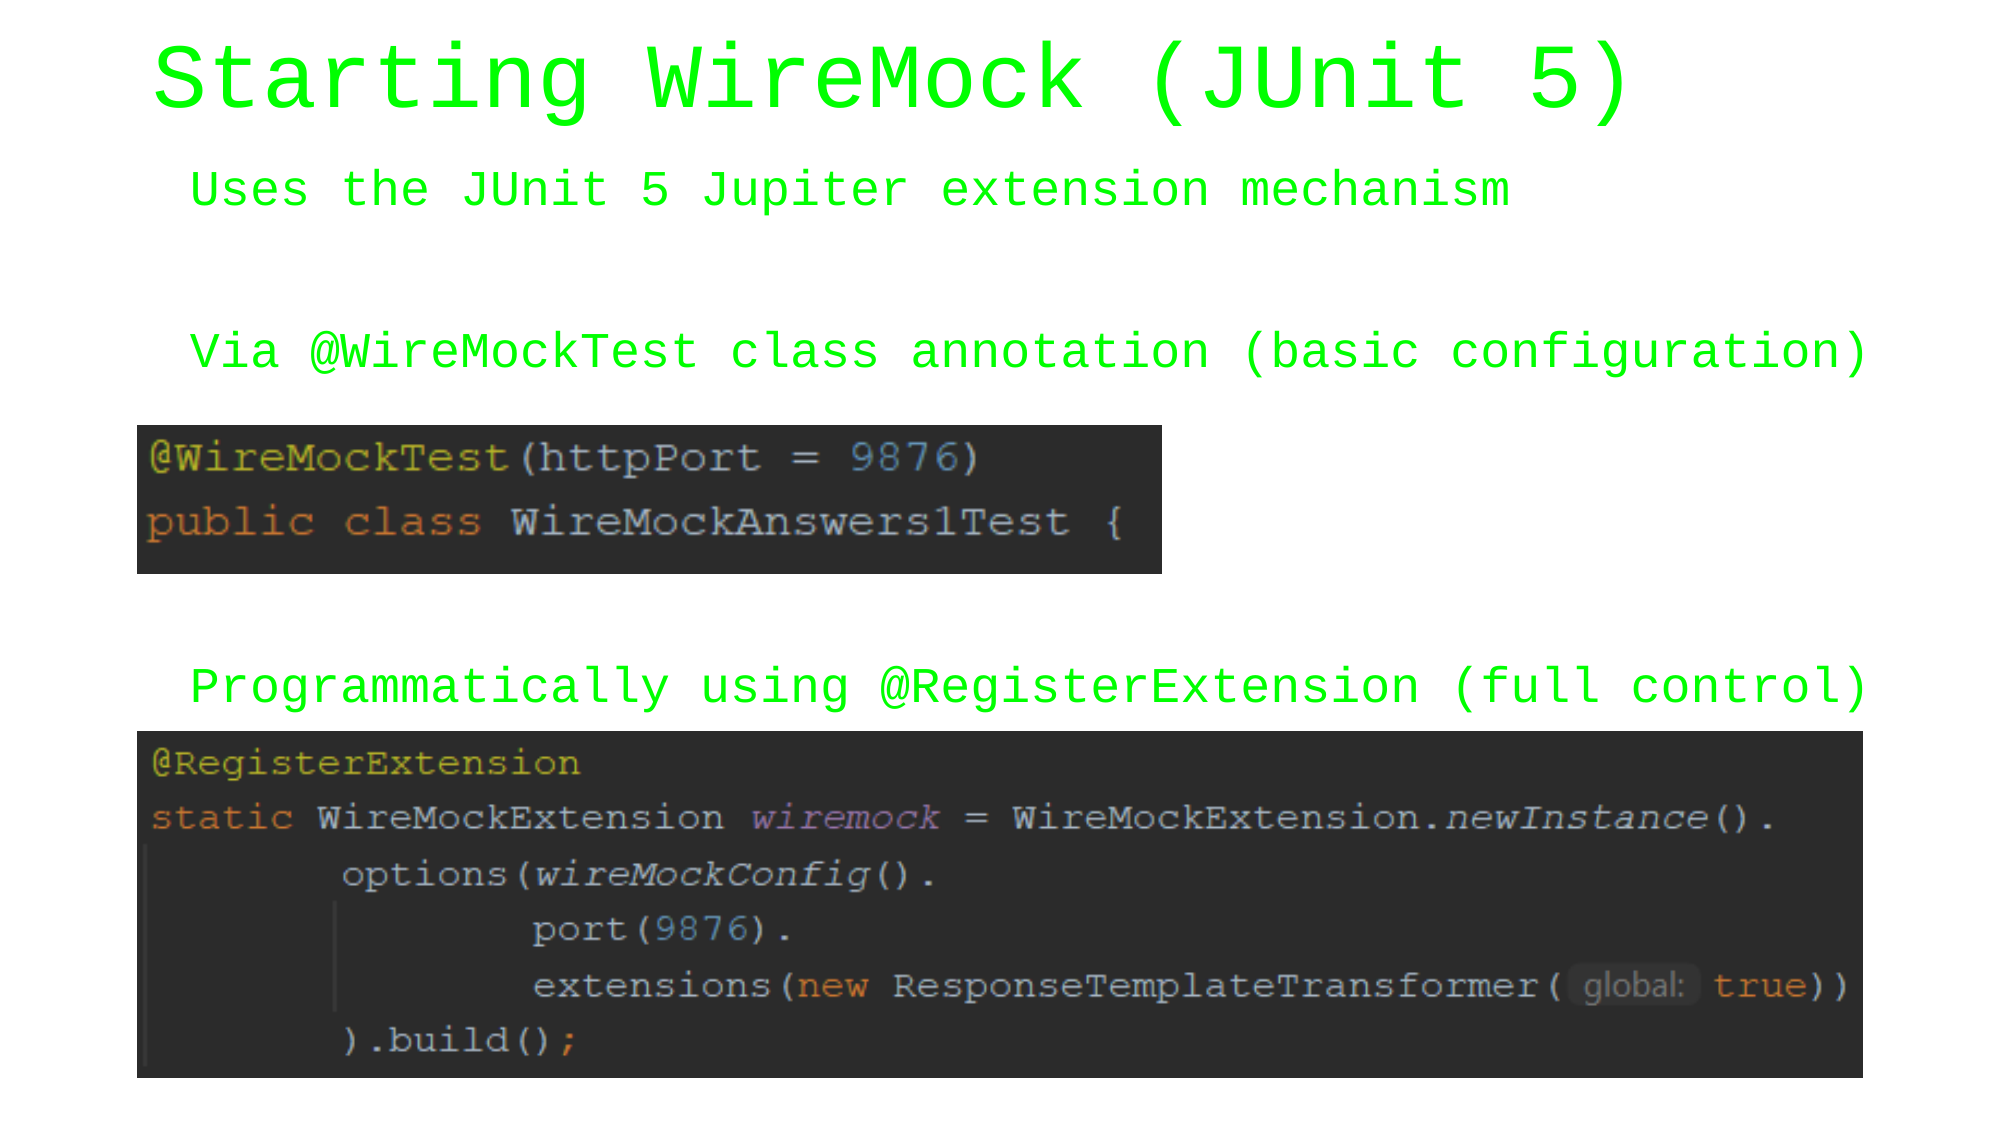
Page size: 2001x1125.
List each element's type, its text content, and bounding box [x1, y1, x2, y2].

title Starting WireMock (JUnit 5) [137, 0, 1863, 155]
picture [137, 425, 1162, 574]
list Uses the JUnit 5 Jupiter extension mechanism Via @WireMockTest class annotation (basic configuration) Programmatically using @RegisterExtension (full control) [137, 155, 1966, 1089]
picture [137, 731, 1863, 1078]
